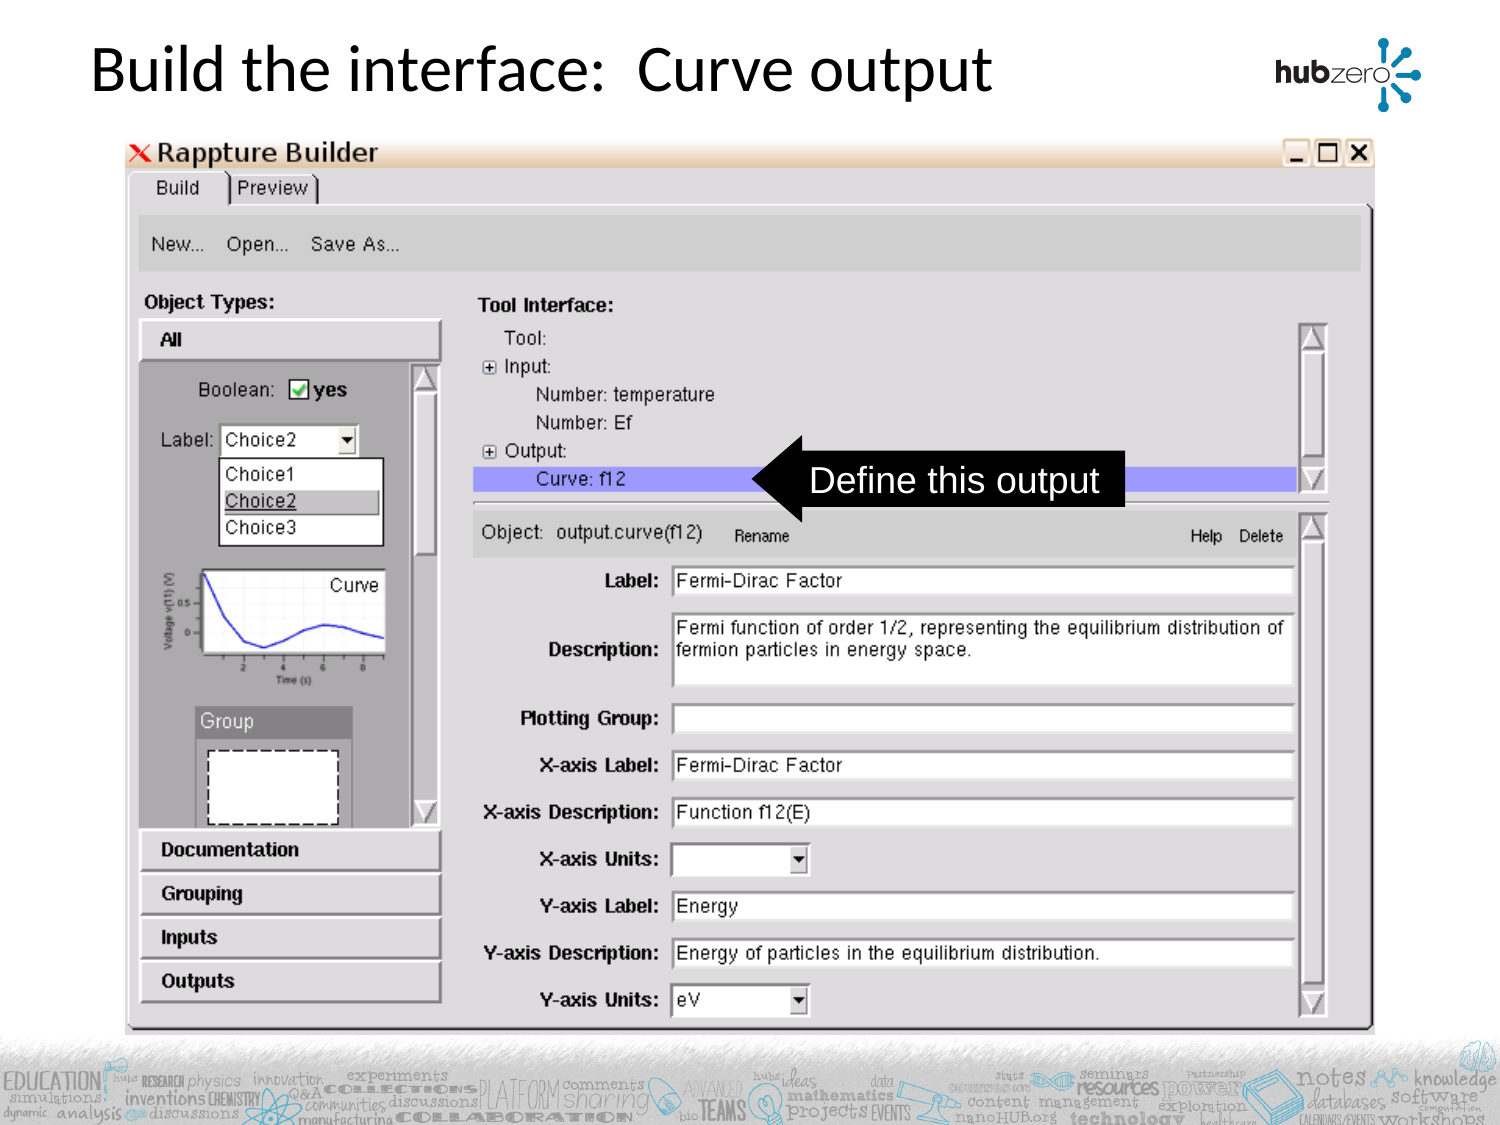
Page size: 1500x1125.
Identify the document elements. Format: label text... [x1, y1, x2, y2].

picture [1272, 35, 1424, 115]
picture [0, 137, 1500, 1125]
text_box Define this output [751, 435, 1126, 523]
text_box Build the interface: Curve output [75, 12, 1249, 118]
